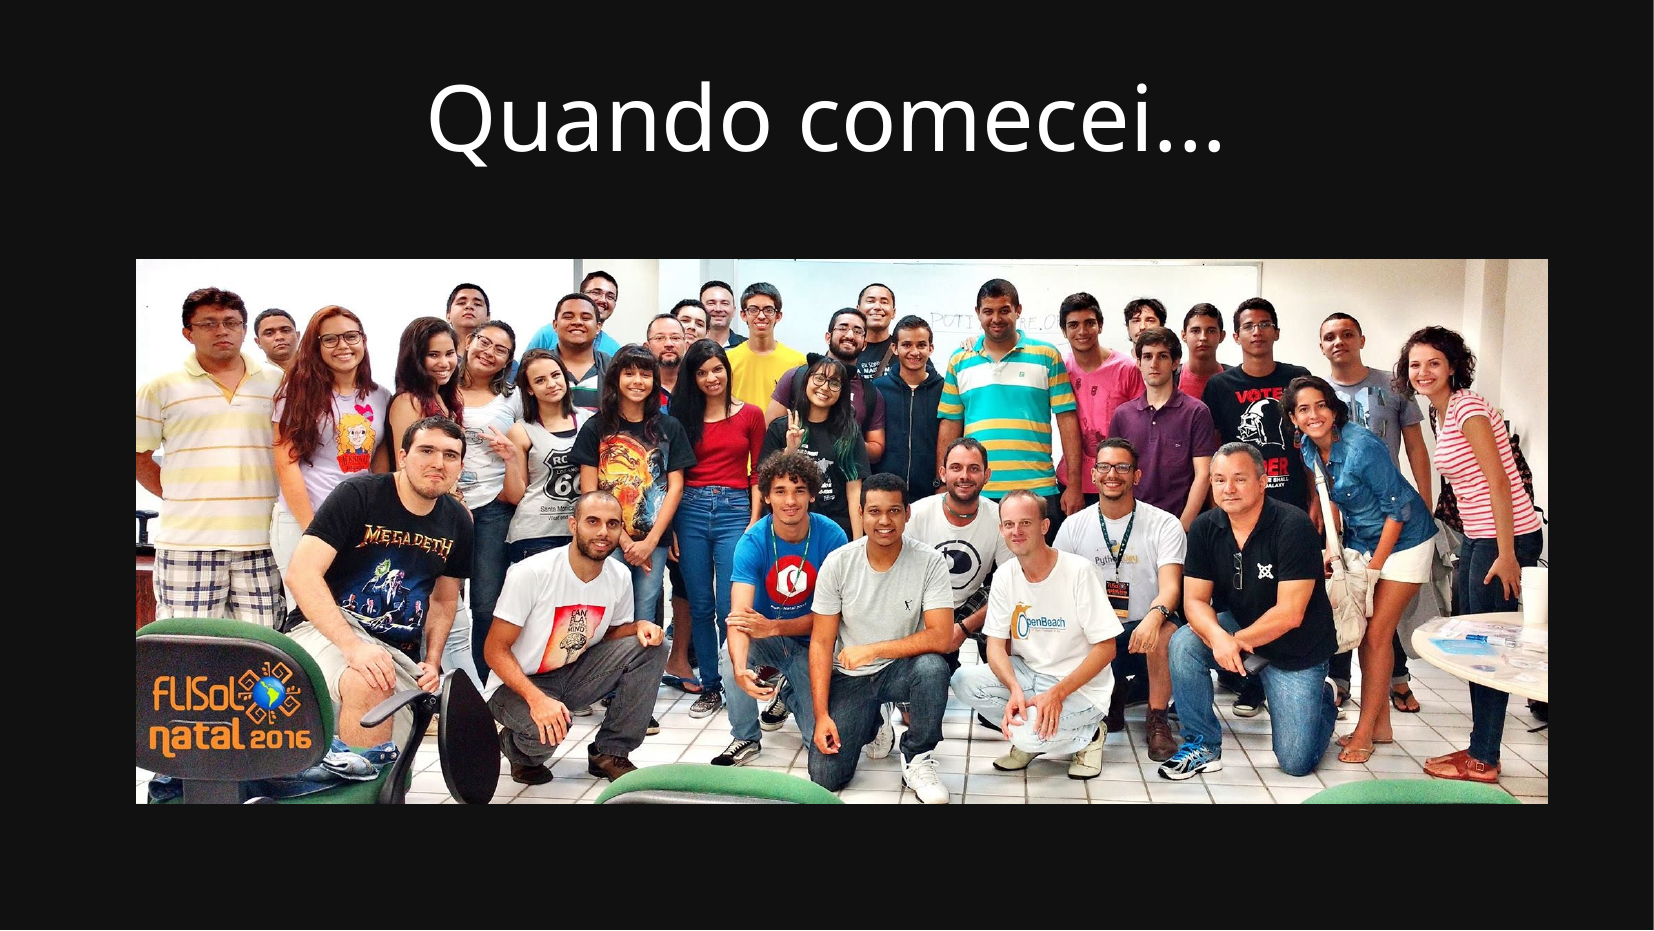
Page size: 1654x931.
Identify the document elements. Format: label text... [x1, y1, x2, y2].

picture [136, 259, 1548, 804]
text_box Quando comecei... [82, 37, 1571, 193]
